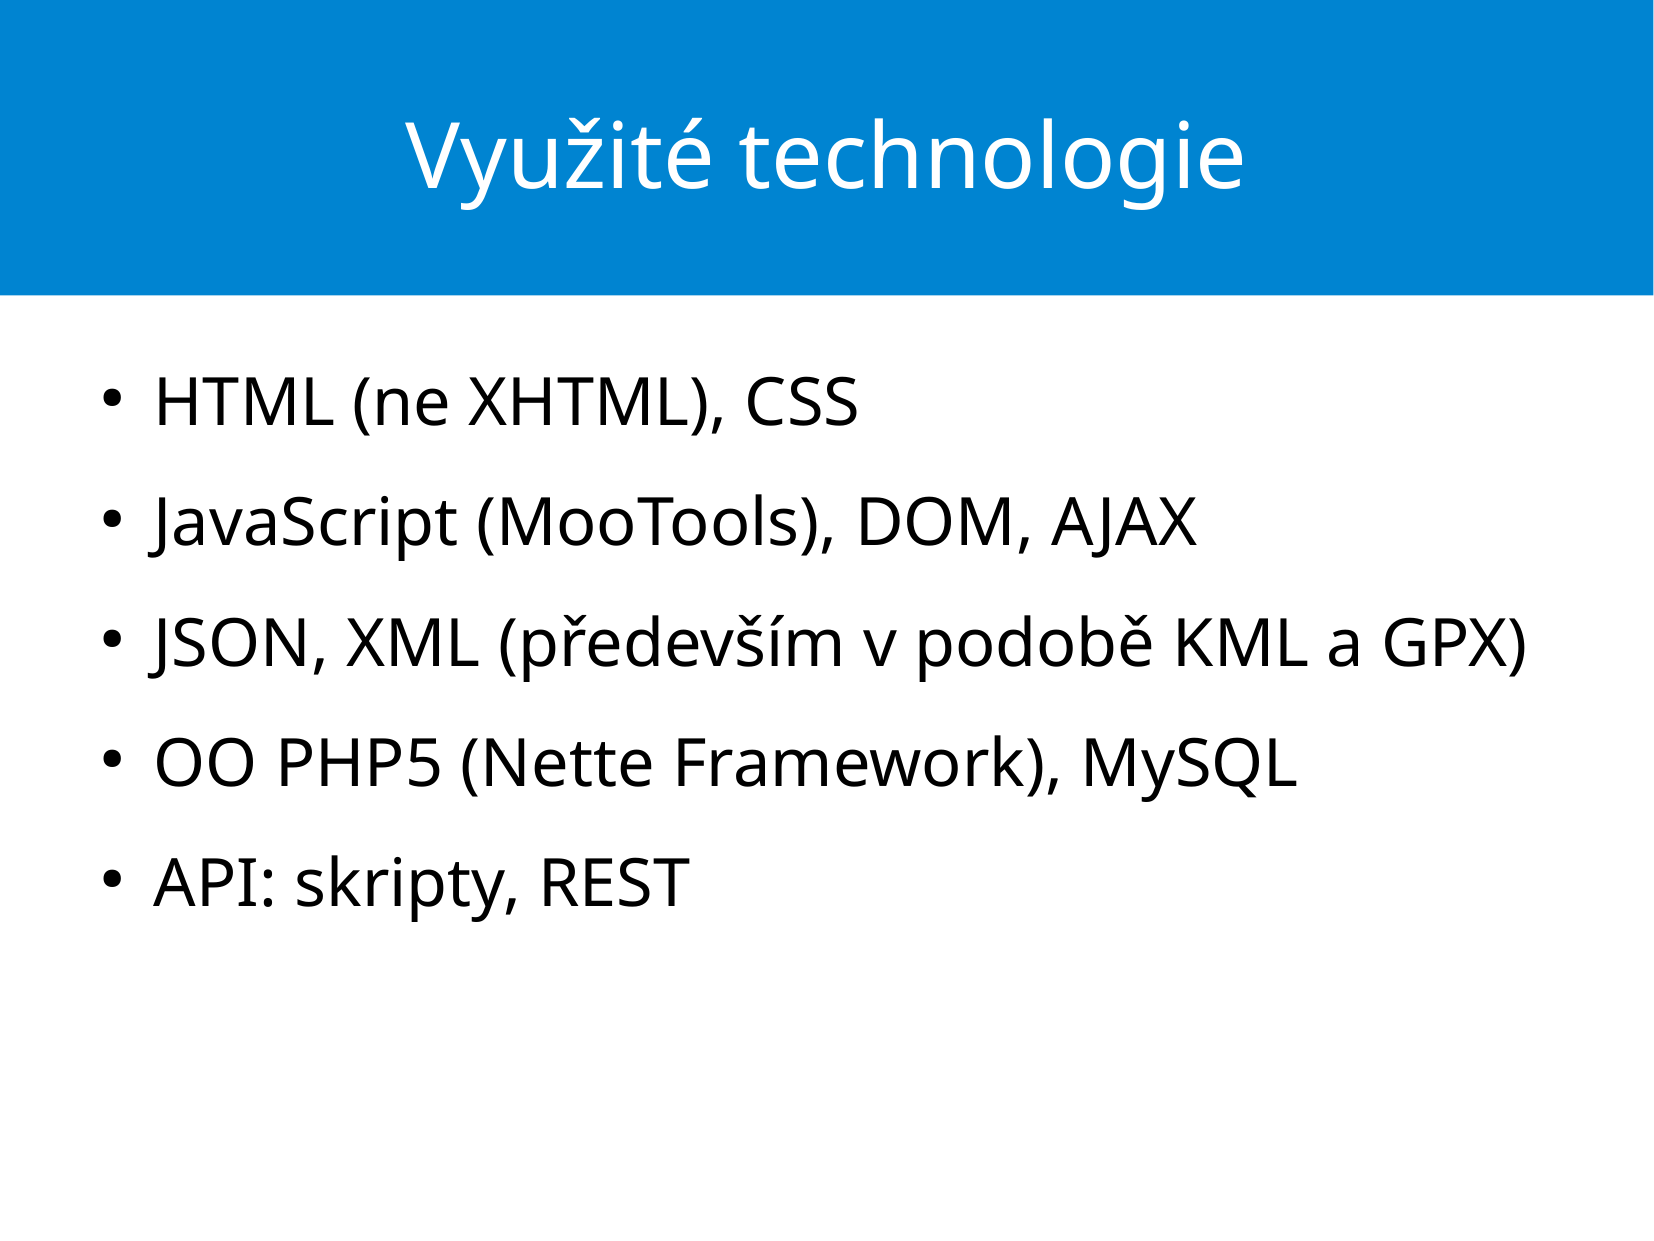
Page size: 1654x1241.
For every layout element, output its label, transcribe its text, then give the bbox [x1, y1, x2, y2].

list HTML (ne XHTML), CSS JavaScript (MooTools), DOM, AJAX JSON, XML (především v podobě KML a GPX) OO PHP5 (Nette Framework), MySQL API: skripty, REST [82, 354, 1571, 1182]
text_box [0, 0, 1654, 296]
title Využité technologie [82, 49, 1571, 257]
